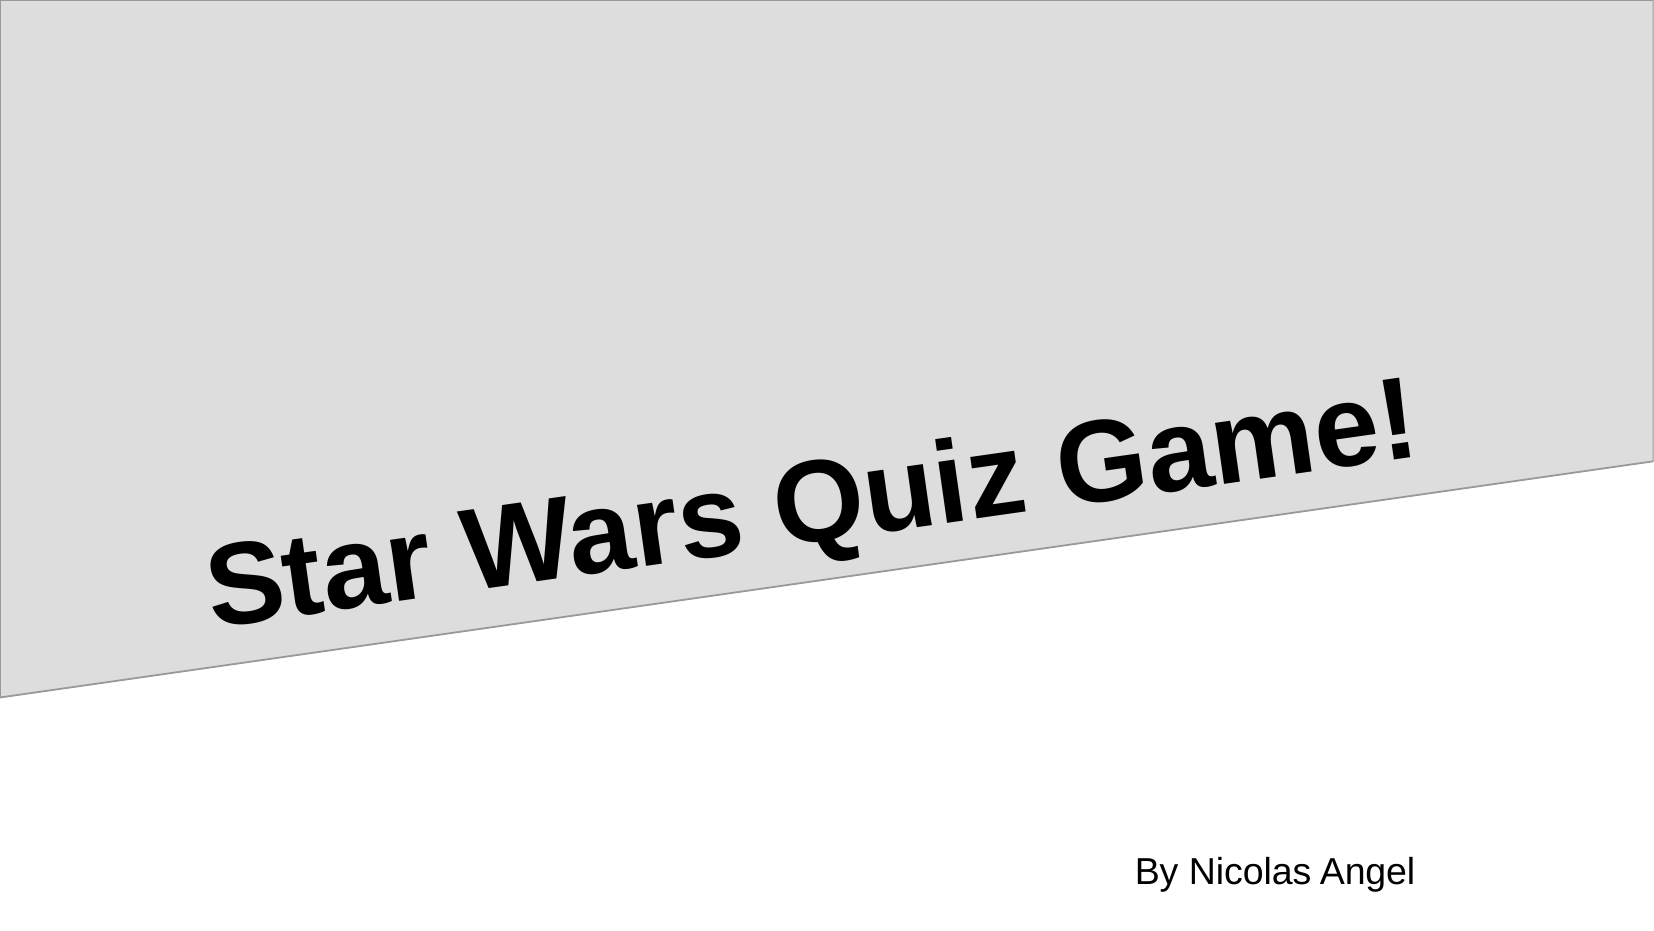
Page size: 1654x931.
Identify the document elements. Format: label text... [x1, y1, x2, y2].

title Star Wars Quiz Game! [62, 267, 1562, 737]
text_box By Nicolas Angel [937, 843, 1613, 901]
text_box [100, 478, 1546, 782]
